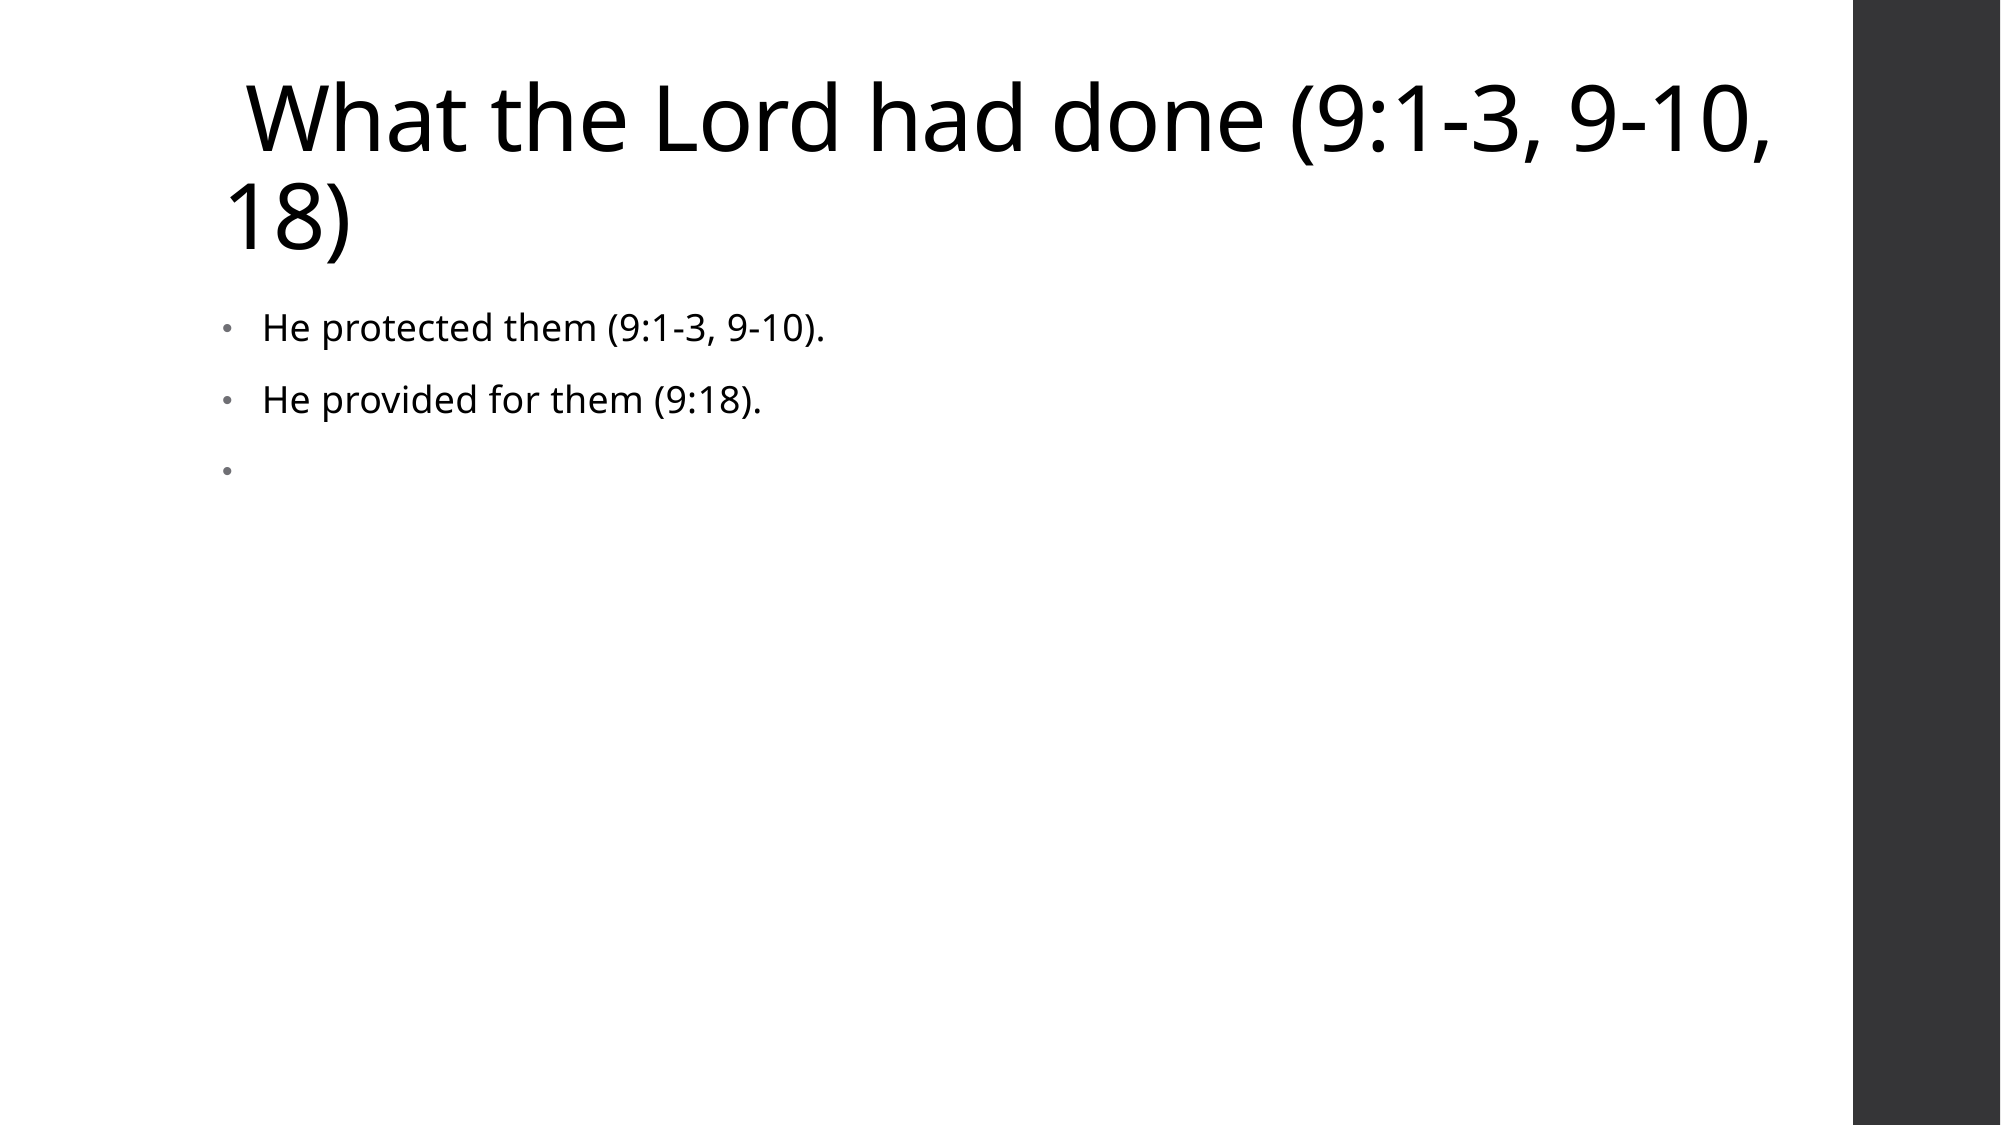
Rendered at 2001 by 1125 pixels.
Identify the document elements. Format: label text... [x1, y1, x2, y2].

title What the Lord had done (9:1-3, 9-10, 18) [206, 60, 1797, 278]
list He protected them (9:1-3, 9-10). He provided for them (9:18). [206, 299, 1617, 1014]
